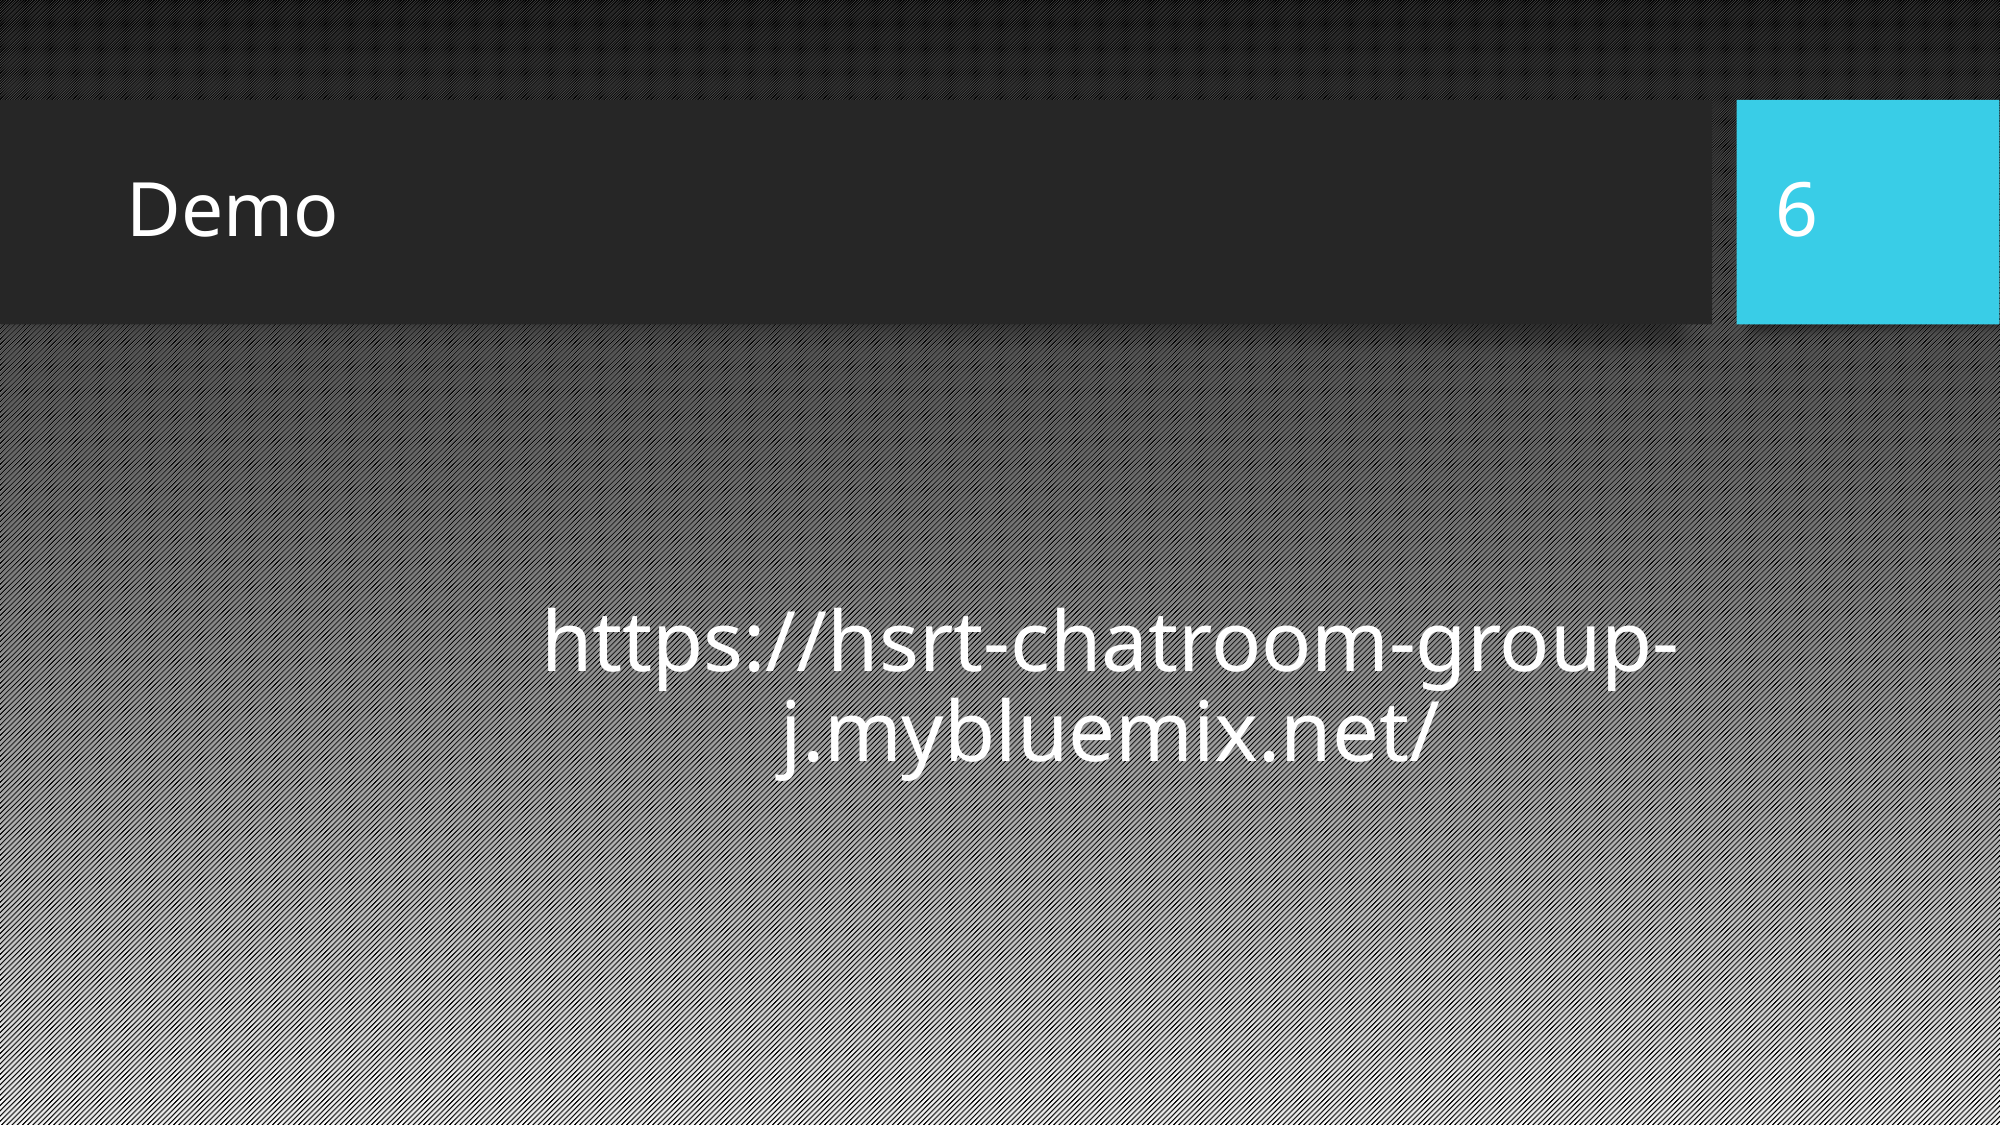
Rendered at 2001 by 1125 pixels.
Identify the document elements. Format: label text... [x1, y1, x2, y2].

slide_number <number> [1760, 123, 1950, 303]
picture [0, 0, 2000, 1125]
title Demo [111, 123, 1689, 301]
list https://hsrt-chatroom-group-j.mybluemix.net/ [211, 343, 2000, 1049]
